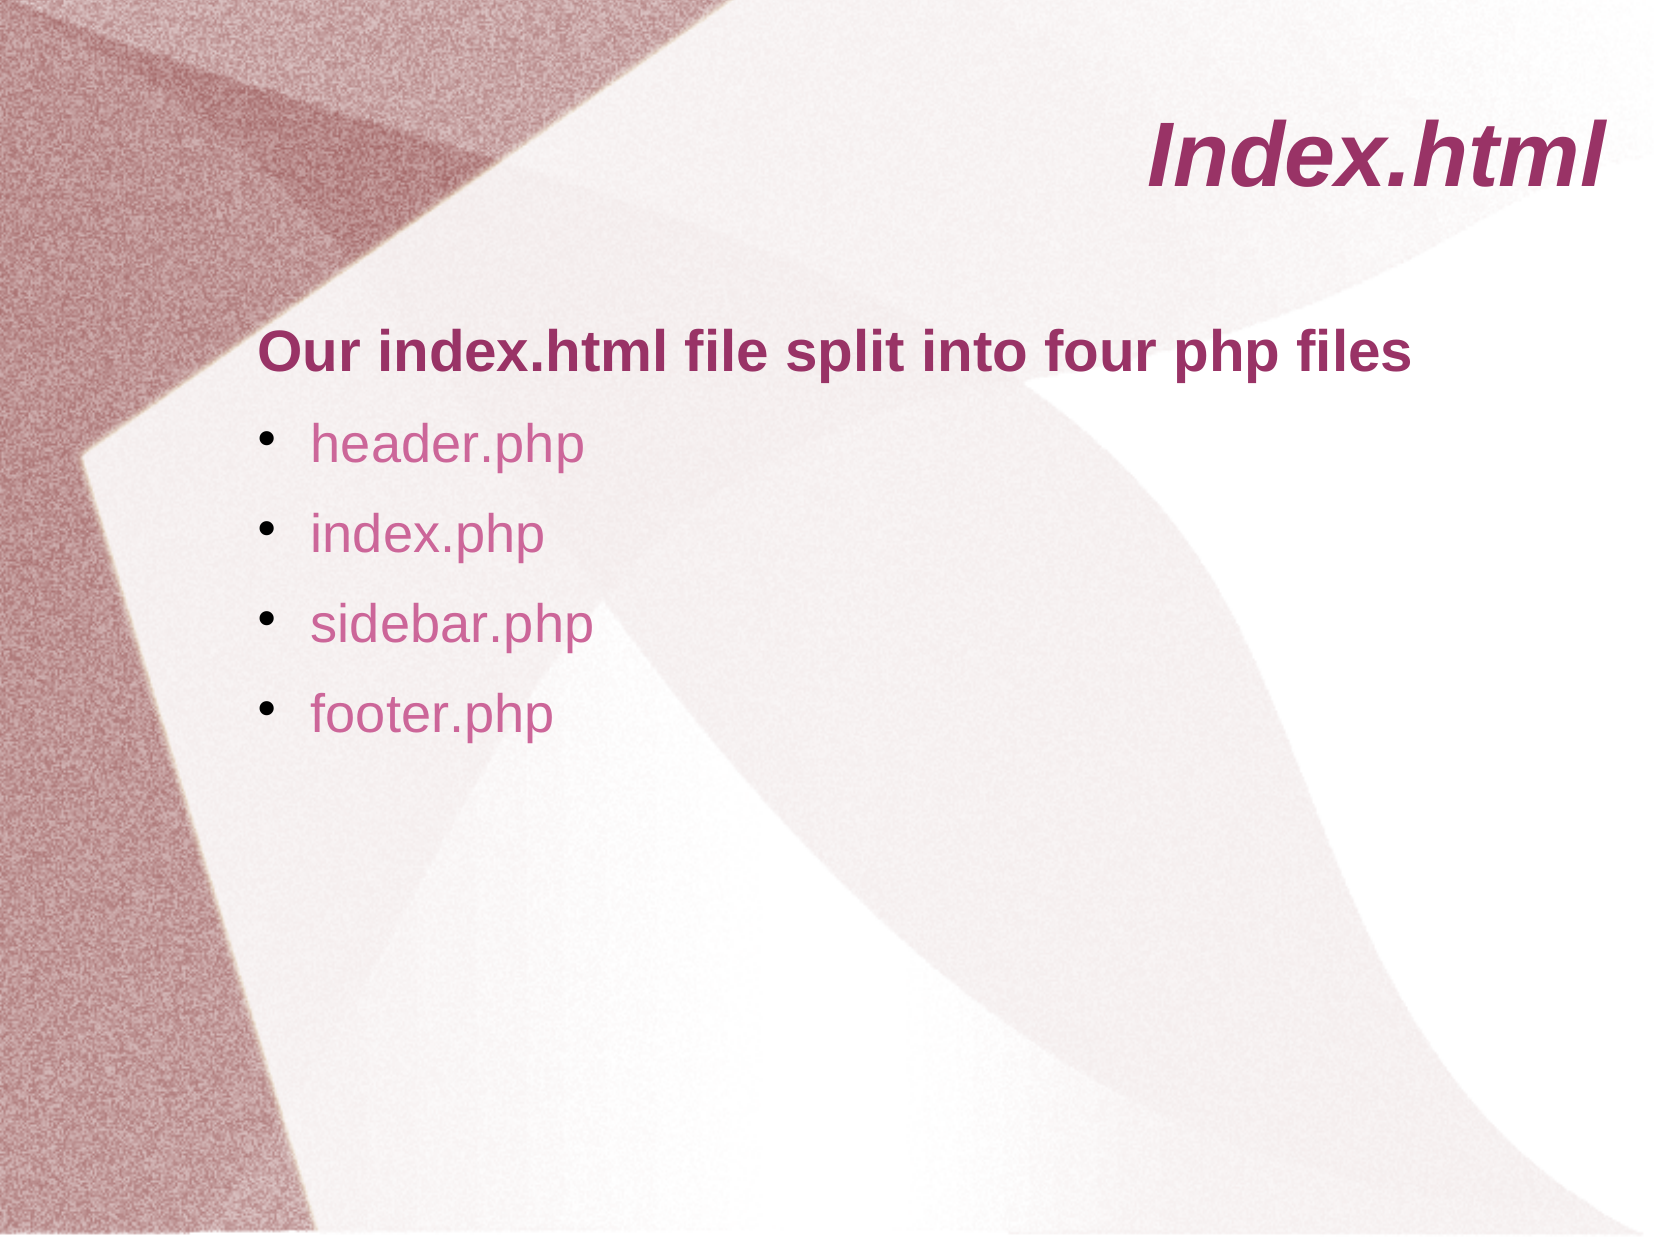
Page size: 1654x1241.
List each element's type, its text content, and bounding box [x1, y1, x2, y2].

picture [0, 0, 1654, 1241]
list Our index.html file split into four php files header.php index.php sidebar.php footer.php [240, 315, 1531, 1006]
title Index.html [596, 49, 1607, 257]
